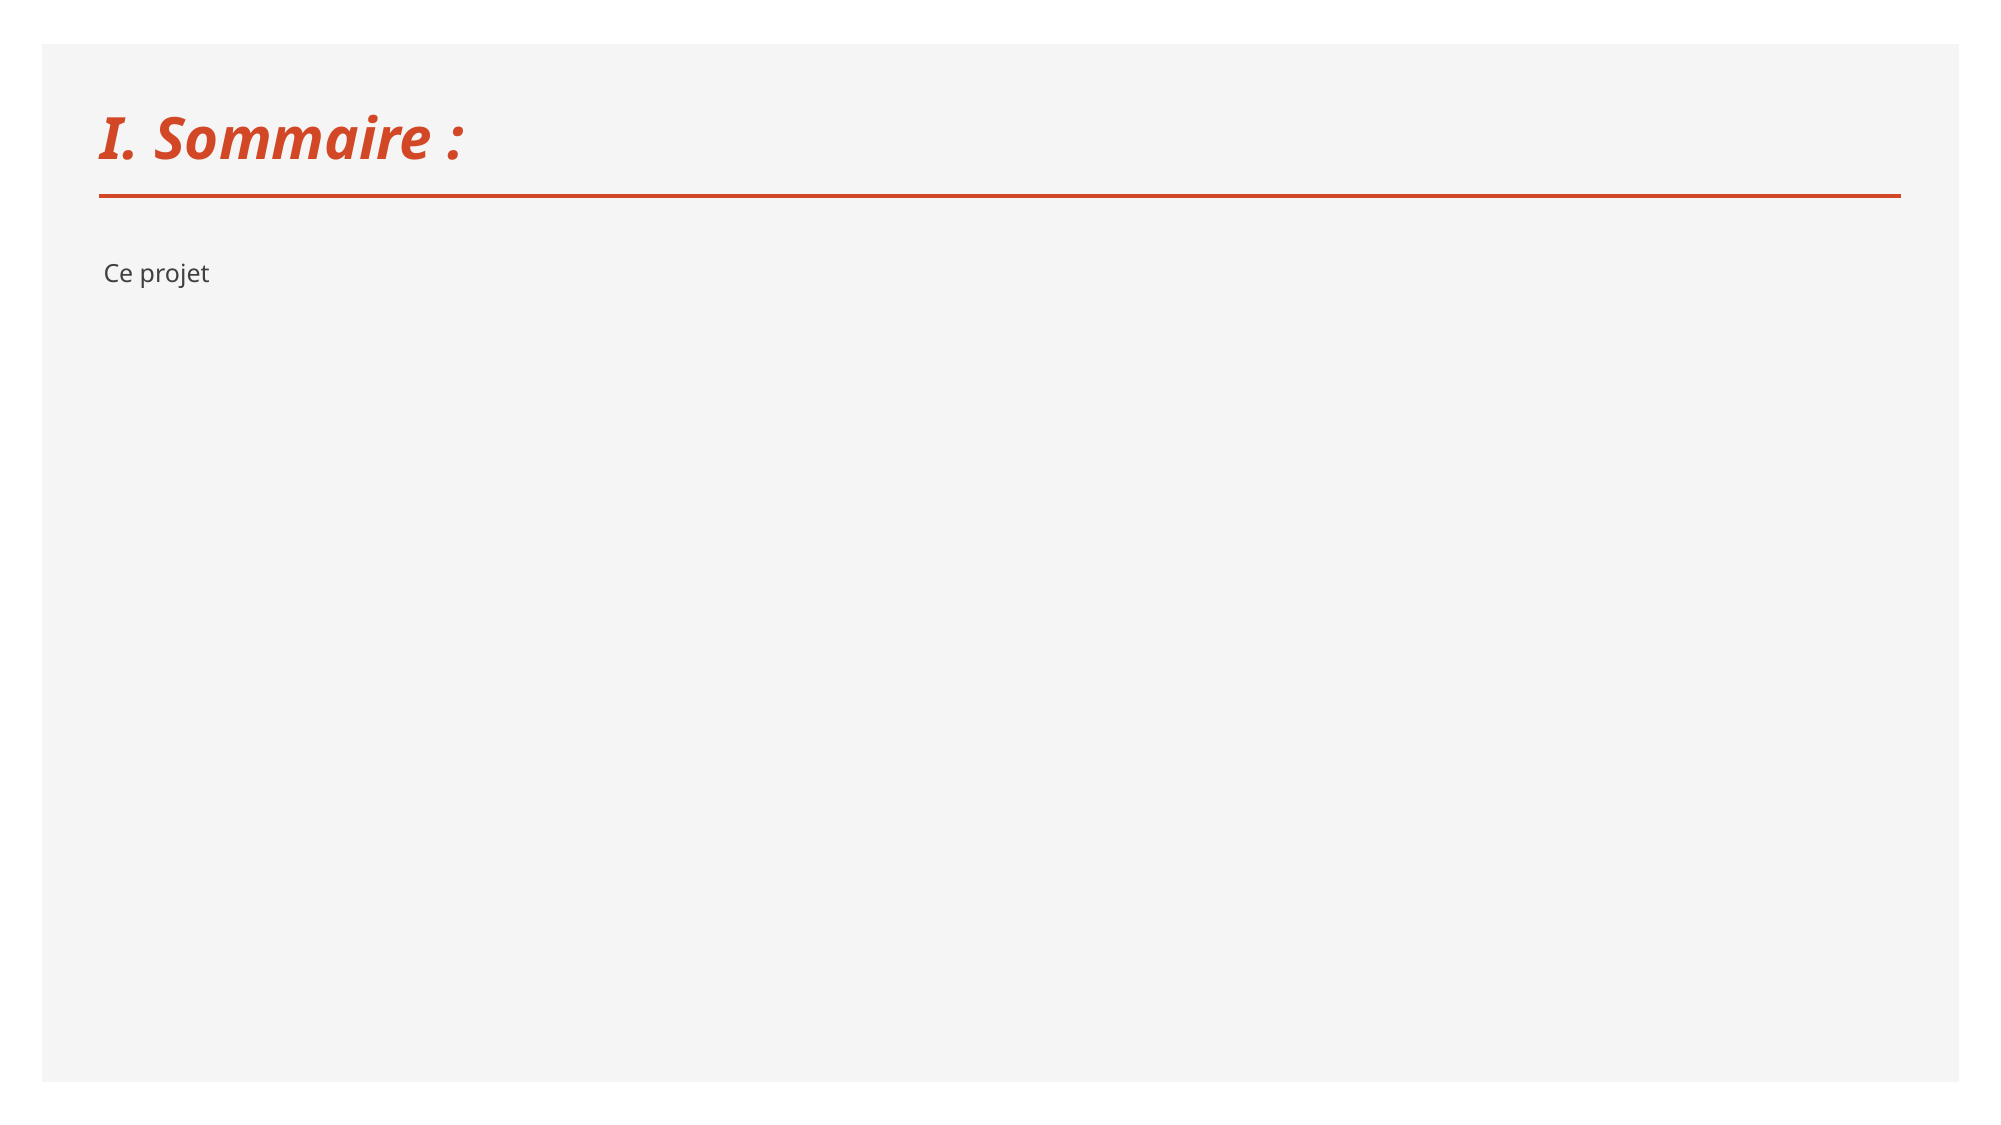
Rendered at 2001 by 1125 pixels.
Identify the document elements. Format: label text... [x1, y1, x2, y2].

list Ce projet [88, 235, 814, 889]
title I. Sommaire : [85, 73, 1214, 179]
